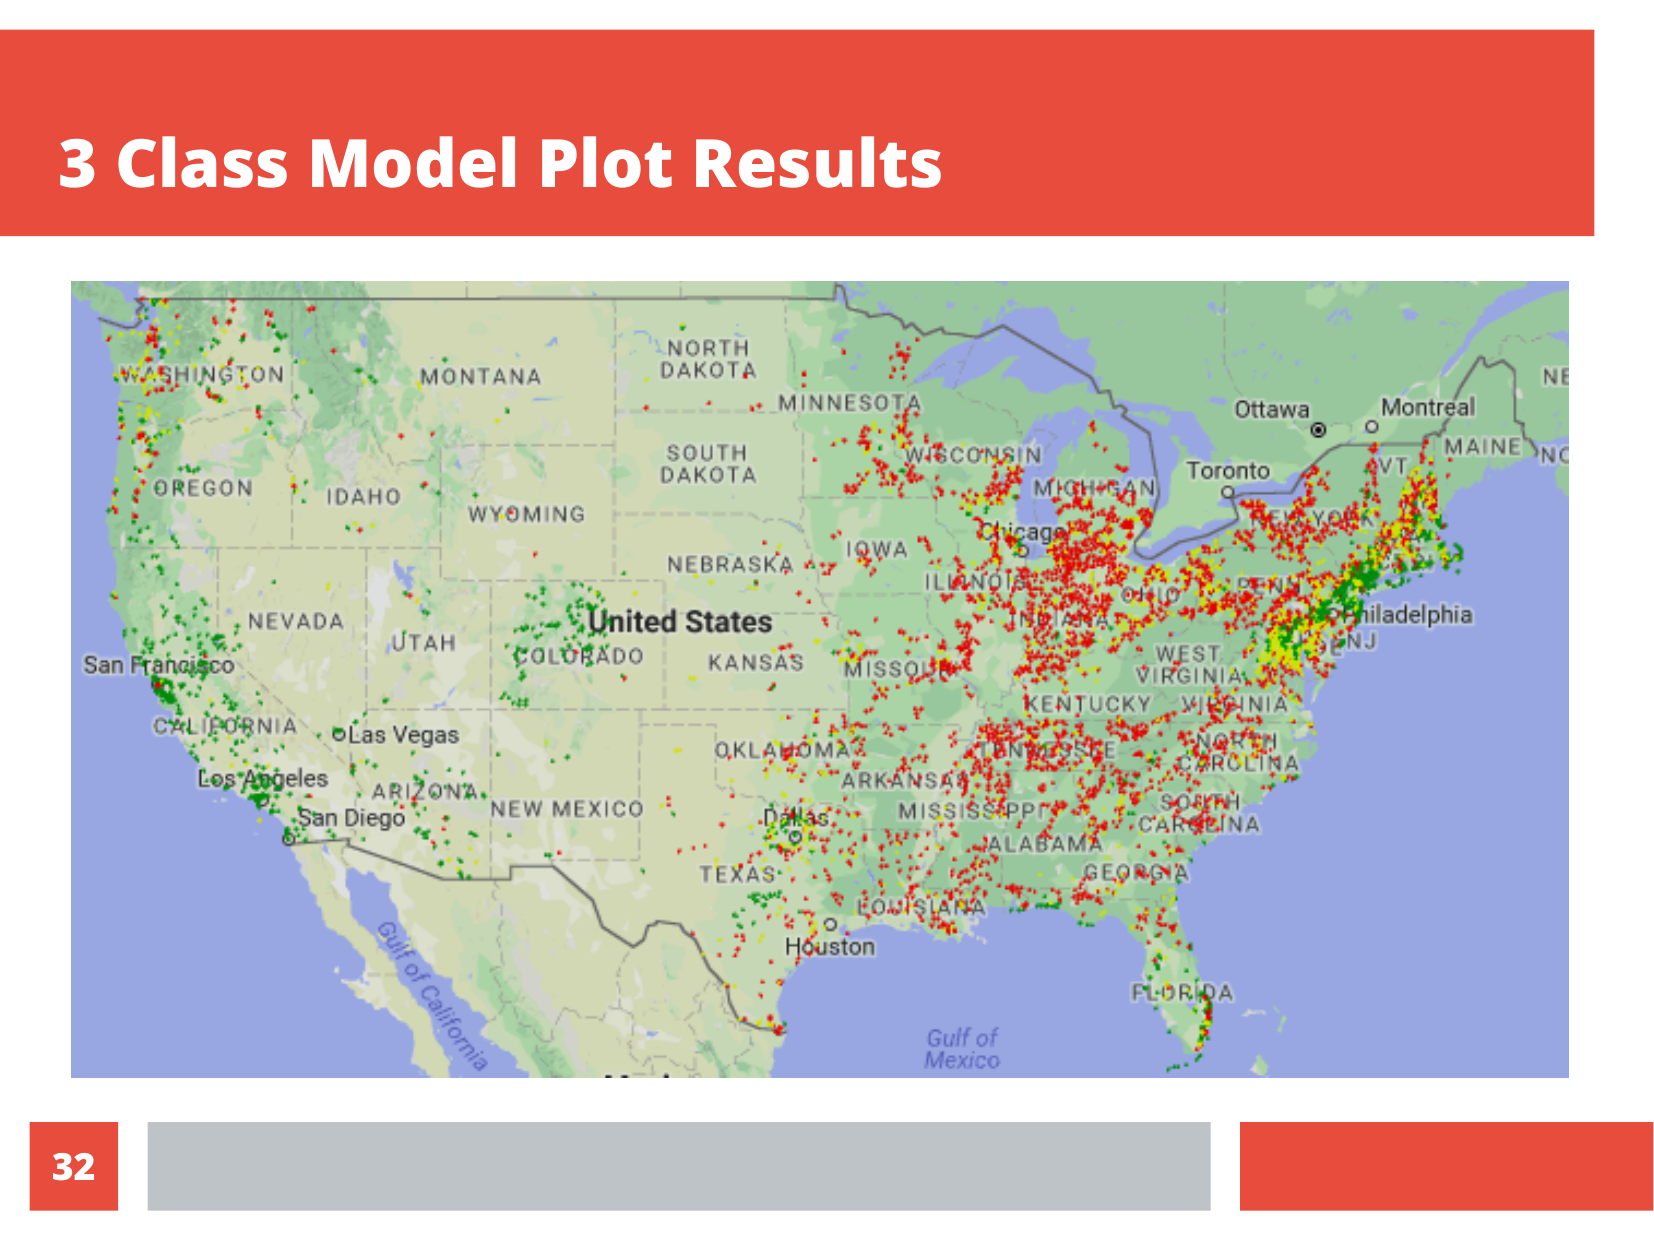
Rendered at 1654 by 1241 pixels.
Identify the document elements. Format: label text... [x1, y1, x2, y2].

title 3 Class Model Plot Results [59, 59, 1595, 207]
picture [71, 281, 1569, 1078]
